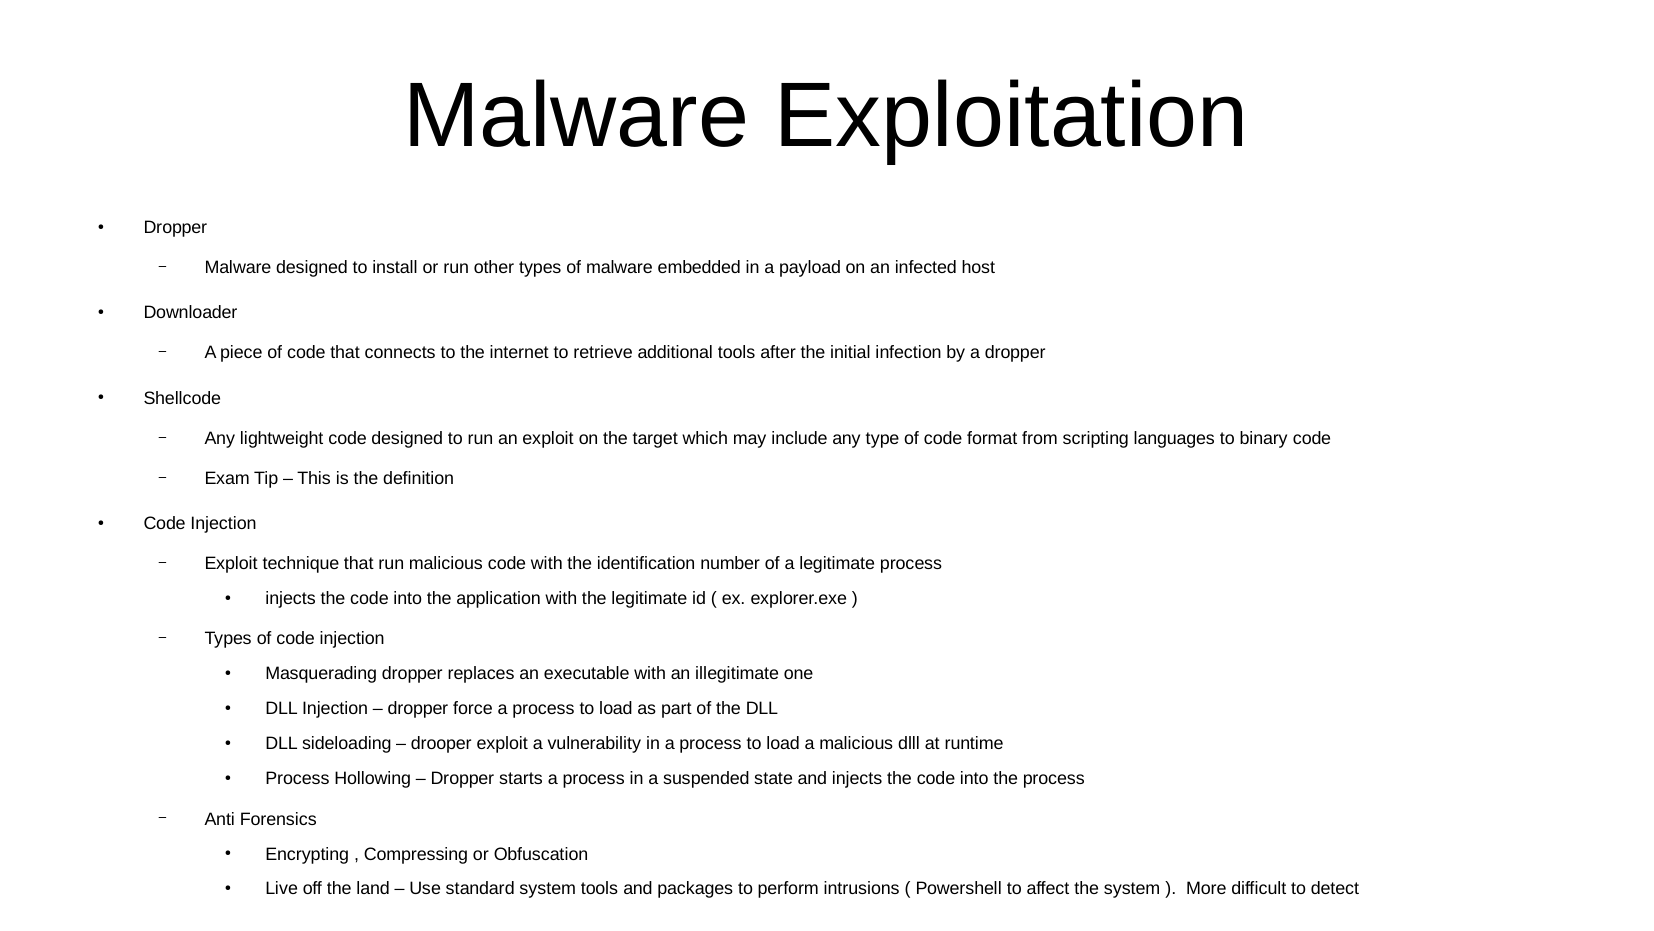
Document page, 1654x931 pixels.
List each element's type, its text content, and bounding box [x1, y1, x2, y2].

title Malware Exploitation [82, 37, 1571, 193]
list Dropper Malware designed to install or run other types of malware embedded in a payload on an infected host Downloader A piece of code that connects to the internet to retrieve additional tools after the initial infection by a dropper Shellcode Any lightweight code designed to run an exploit on the target which may include any type of code format from scripting languages to binary code Exam Tip – This is the definition Code Injection Exploit technique that run malicious code with the identification number of a legitimate process injects the code into the application with the legitimate id ( ex. explorer.exe ) Types of code injection Masquerading dropper replaces an executable with an illegitimate one DLL Injection – dropper force a process to load as part of the DLL DLL sideloading – drooper exploit a vulnerability in a process to load a malicious dlll at runtime Process Hollowing – Dropper starts a process in a suspended state and injects the code into the process Anti Forensics Encrypting , Compressing or Obfuscation Live off the land – Use standard system tools and packages to perform intrusions ( Powershell to affect the system ). More difficult to detect [82, 217, 1636, 901]
